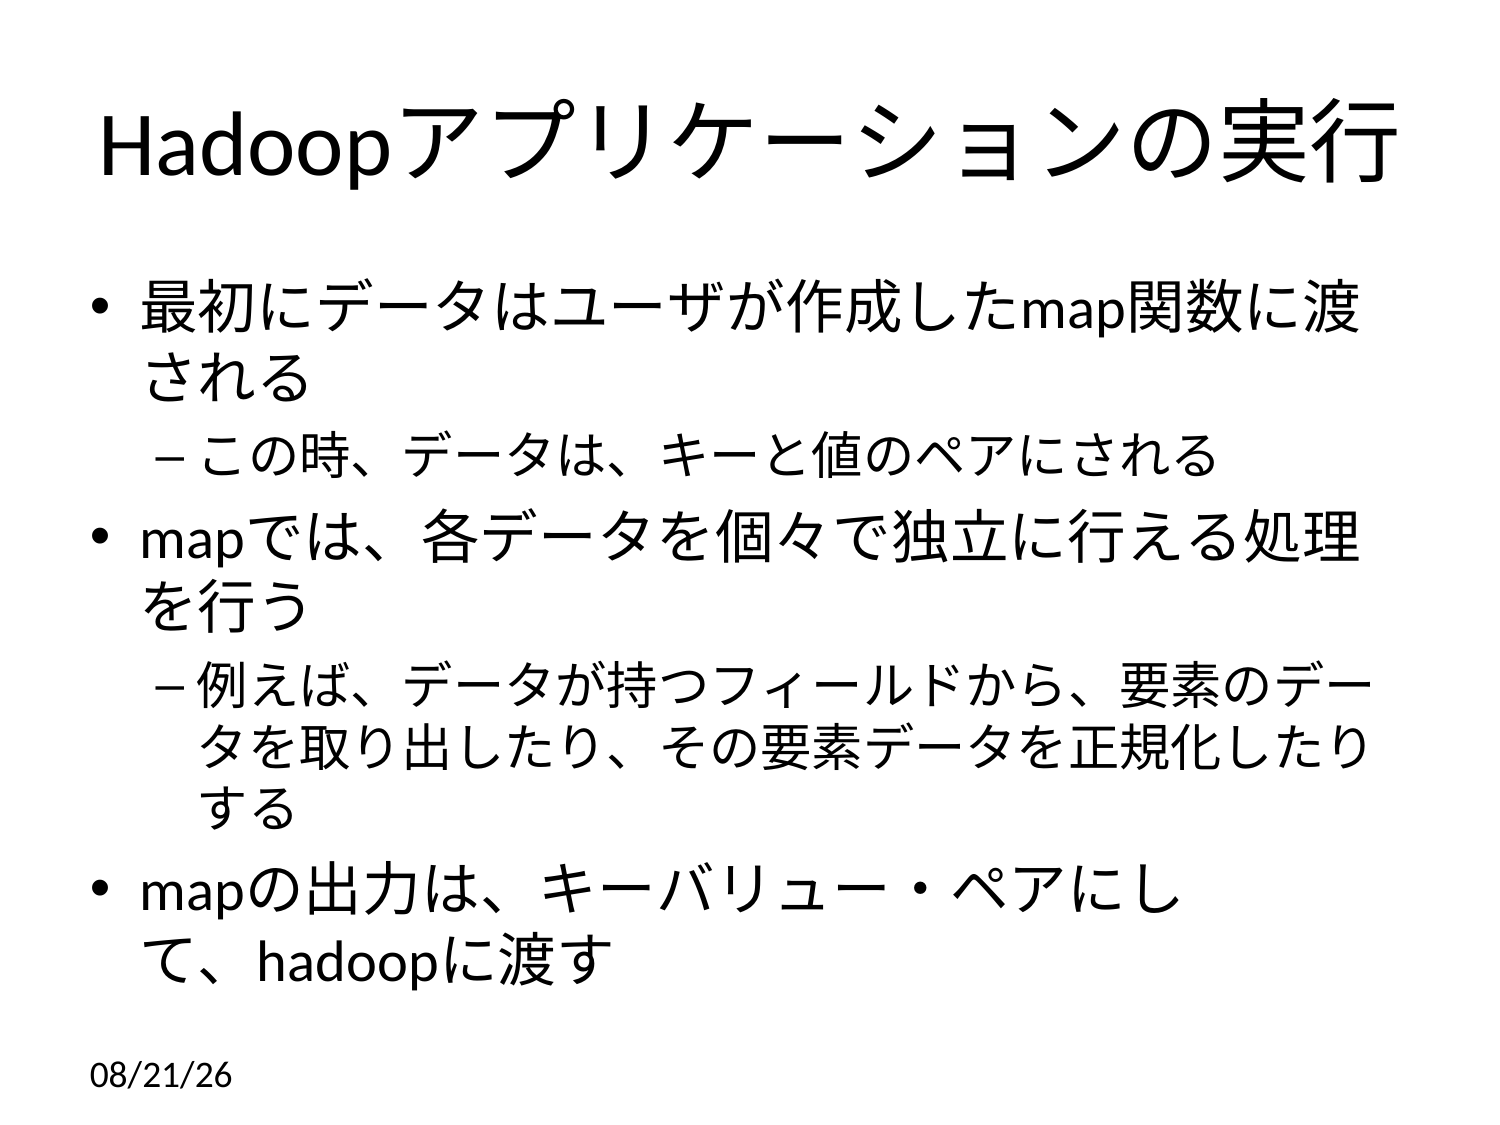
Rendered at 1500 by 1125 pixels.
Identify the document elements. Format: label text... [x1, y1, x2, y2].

list 最初にデータはユーザが作成したmap関数に渡される この時、データは、キーと値のペアにされる mapでは、各データを個々で独立に行える処理を行う 例えば、データが持つフィールドから、要素のデータを取り出したり、その要素データを正規化したりする mapの出力は、キーバリュー・ペアにして、hadoopに渡す [75, 262, 1426, 1006]
title Hadoopアプリケーションの実行 [75, 21, 1426, 257]
